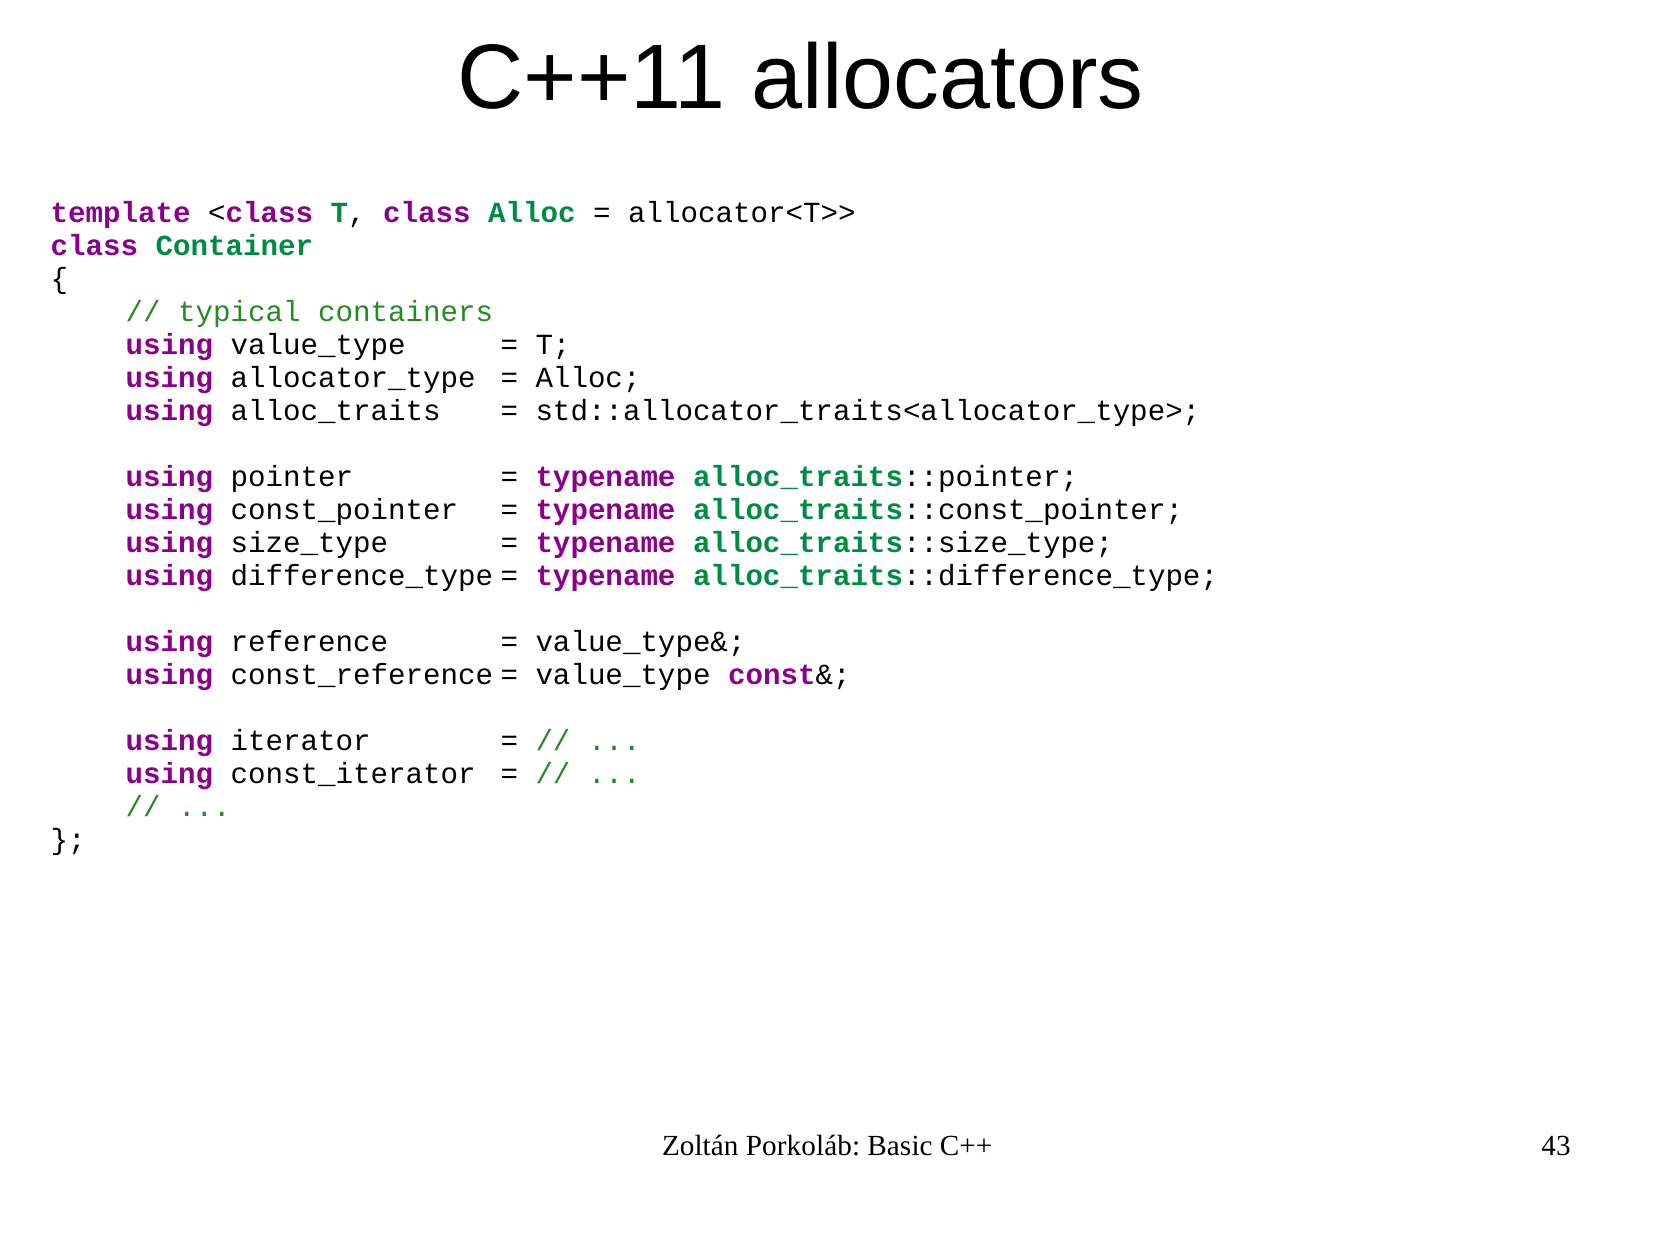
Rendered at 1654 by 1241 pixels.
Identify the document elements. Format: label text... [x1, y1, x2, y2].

title C++11 allocators [56, 0, 1546, 120]
text_box template <class T, class Alloc = allocator<T>> class Container { // typical containers using value_type = T; using allocator_type = Alloc; using alloc_traits = std::allocator_traits<allocator_type>; using pointer = typename alloc_traits::pointer; using const_pointer = typename alloc_traits::const_pointer; using size_type = typename alloc_traits::size_type; using difference_type = typename alloc_traits::difference_type; using reference = value_type&; using const_reference = value_type const&; using iterator = // ... using const_iterator = // ... // ... }; [35, 120, 1654, 1006]
